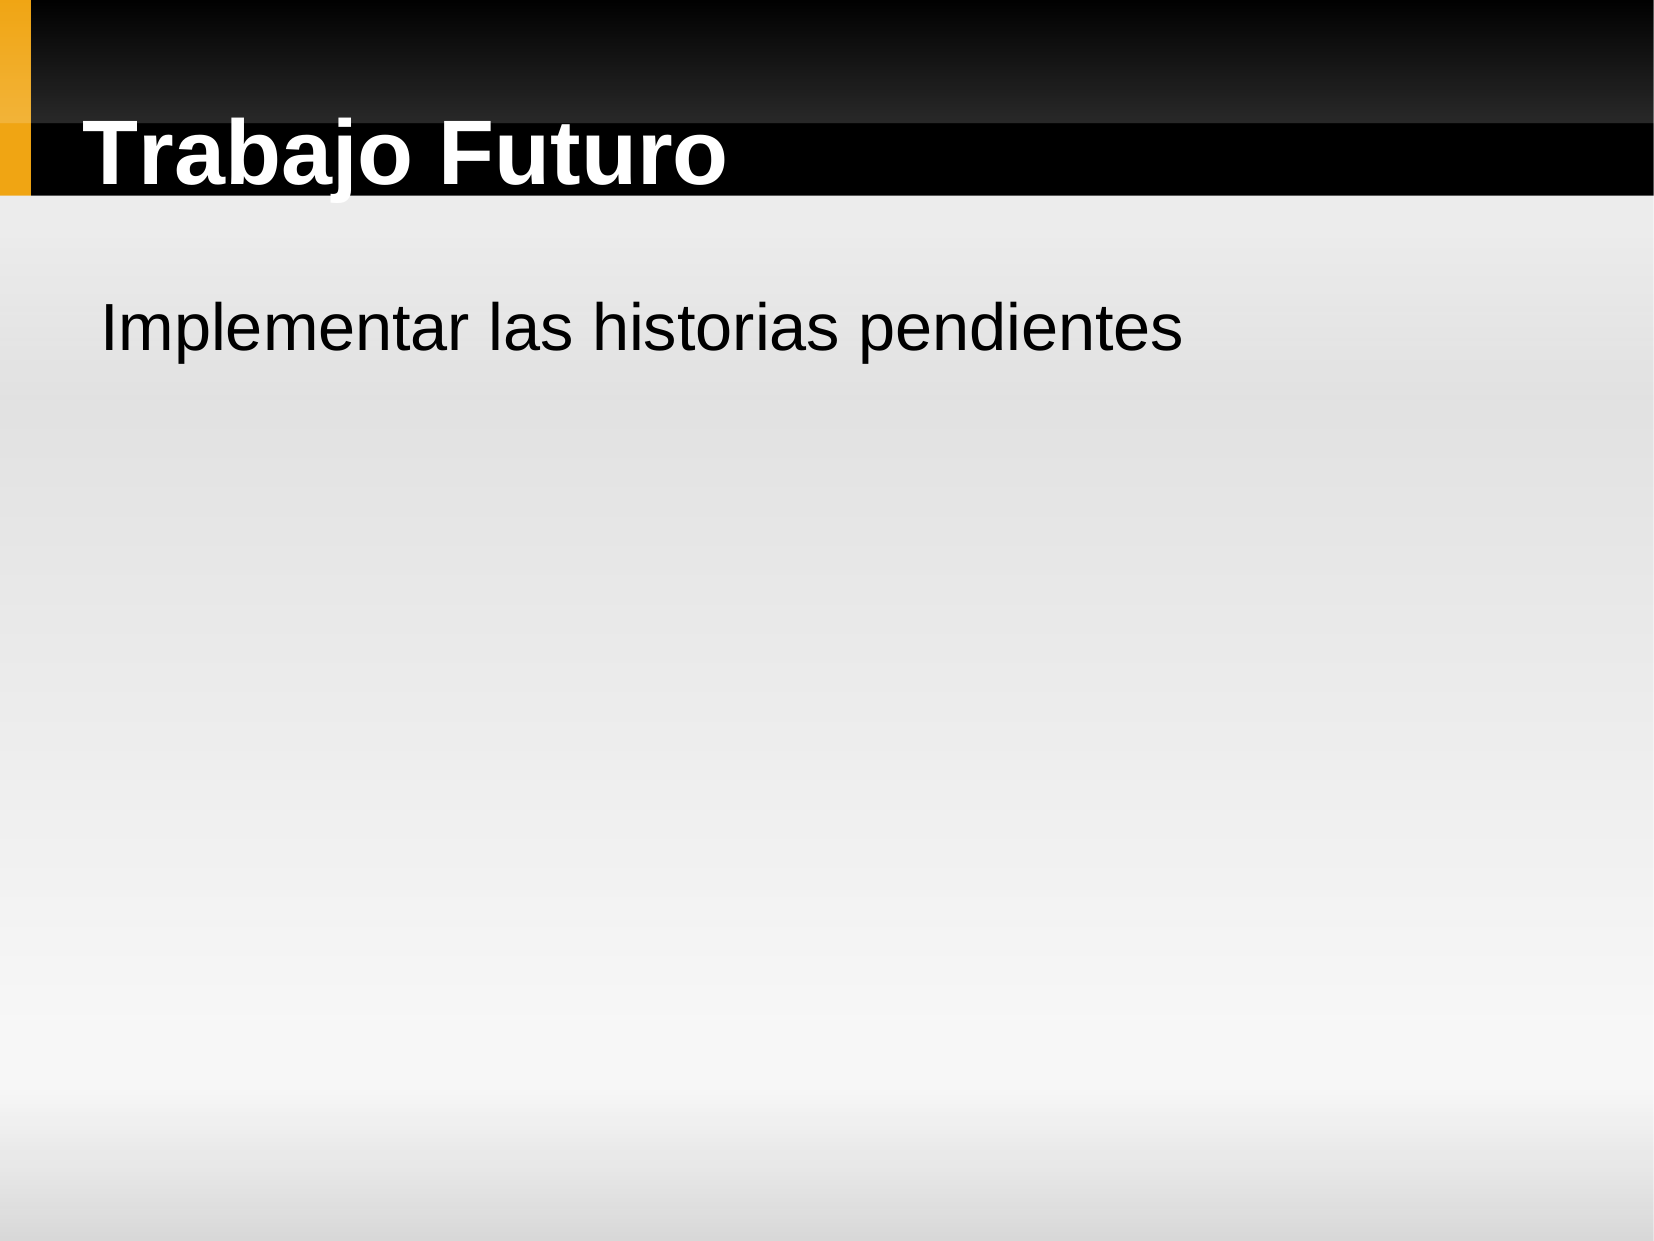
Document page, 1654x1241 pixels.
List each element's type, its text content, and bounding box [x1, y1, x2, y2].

list Implementar las historias pendientes [82, 290, 1571, 1109]
picture [0, 0, 1654, 1241]
title Trabajo Futuro [82, 56, 1571, 250]
